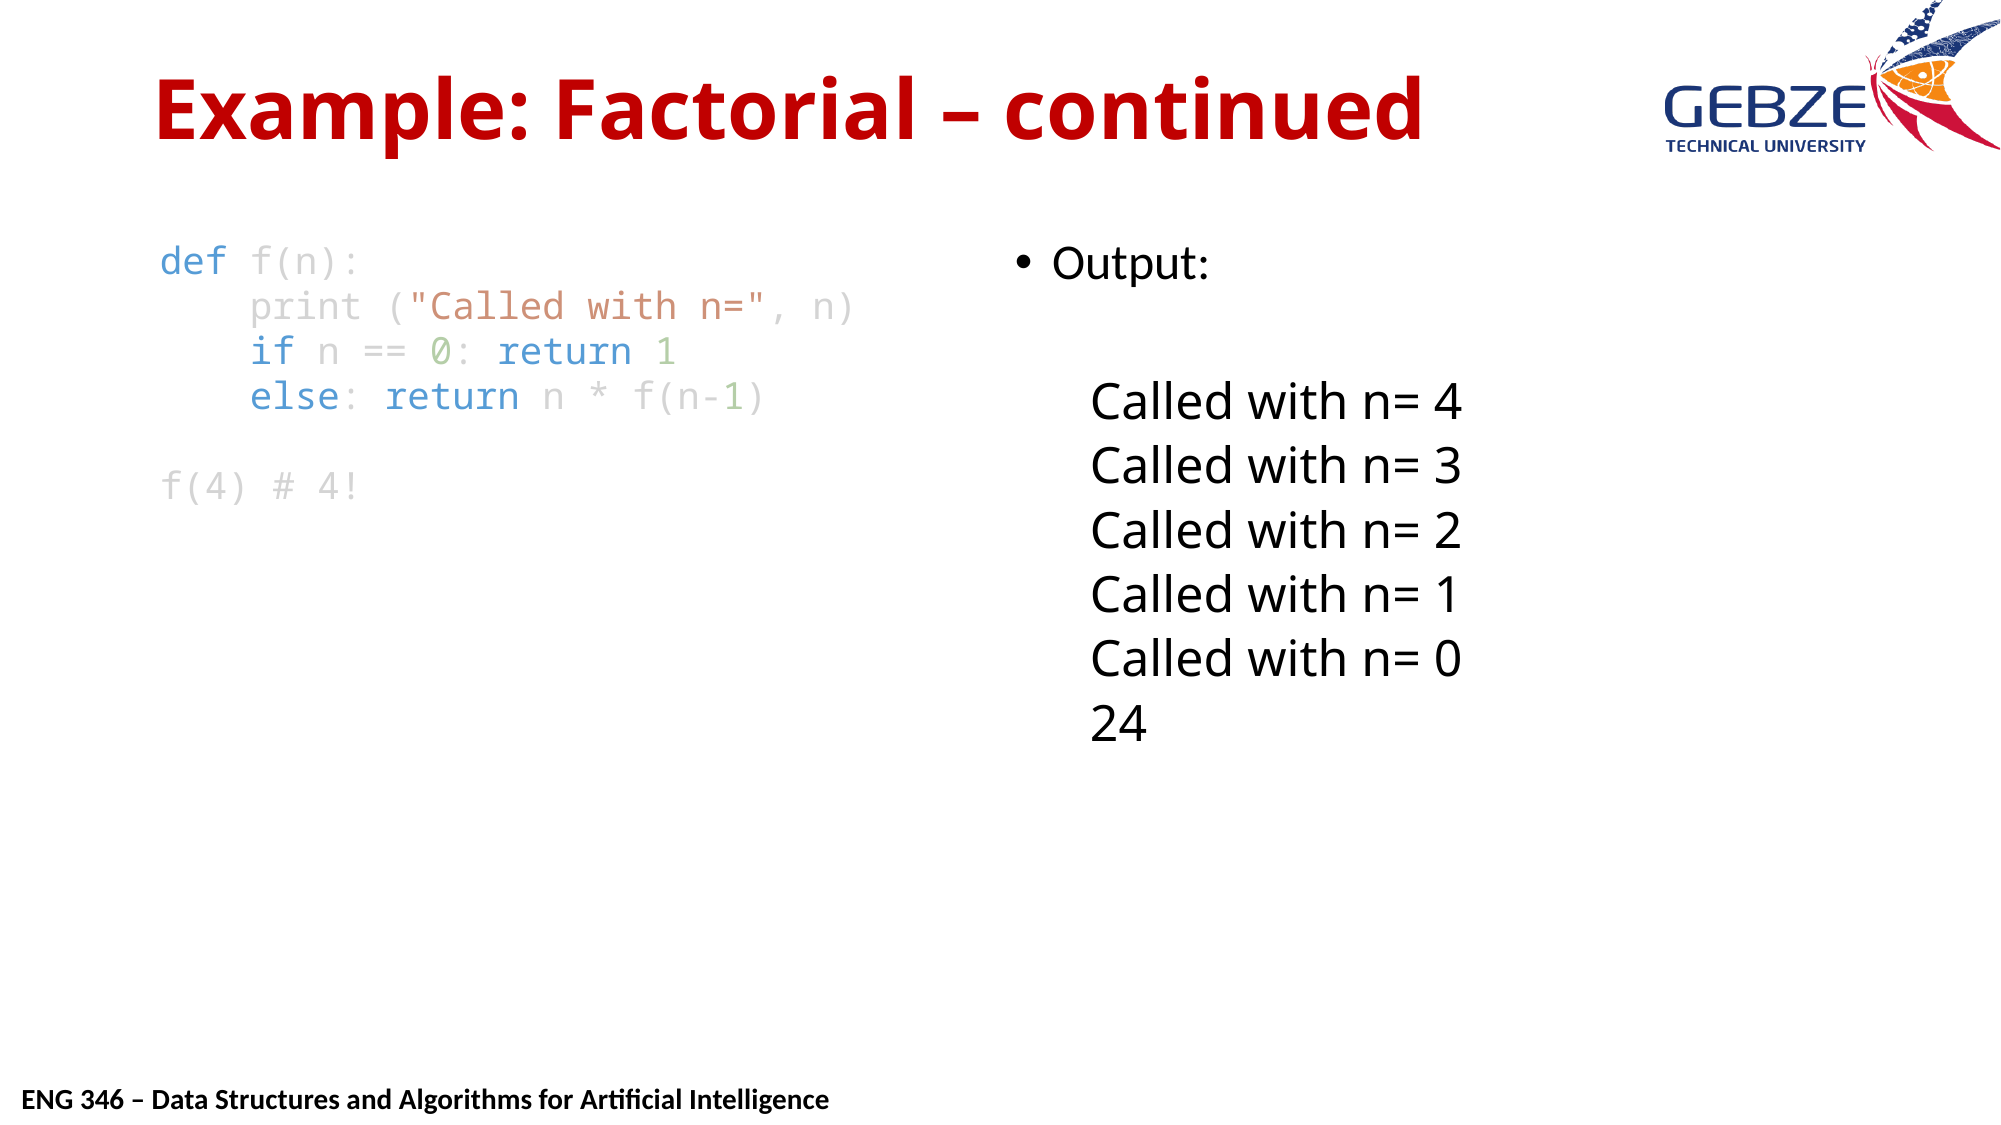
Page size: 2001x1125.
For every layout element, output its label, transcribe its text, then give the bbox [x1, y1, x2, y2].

text_box def f(n): print ("Called with n=", n) if n == 0: return 1 else: return n * f(n-1) f(4) # 4! [145, 229, 1157, 515]
picture [1665, 0, 2001, 152]
title Example: Factorial – continued [137, 59, 1863, 166]
list Output: Called with n= 4 Called with n= 3 Called with n= 2 Called with n= 1 Called with n= 0 24 [999, 229, 1949, 985]
